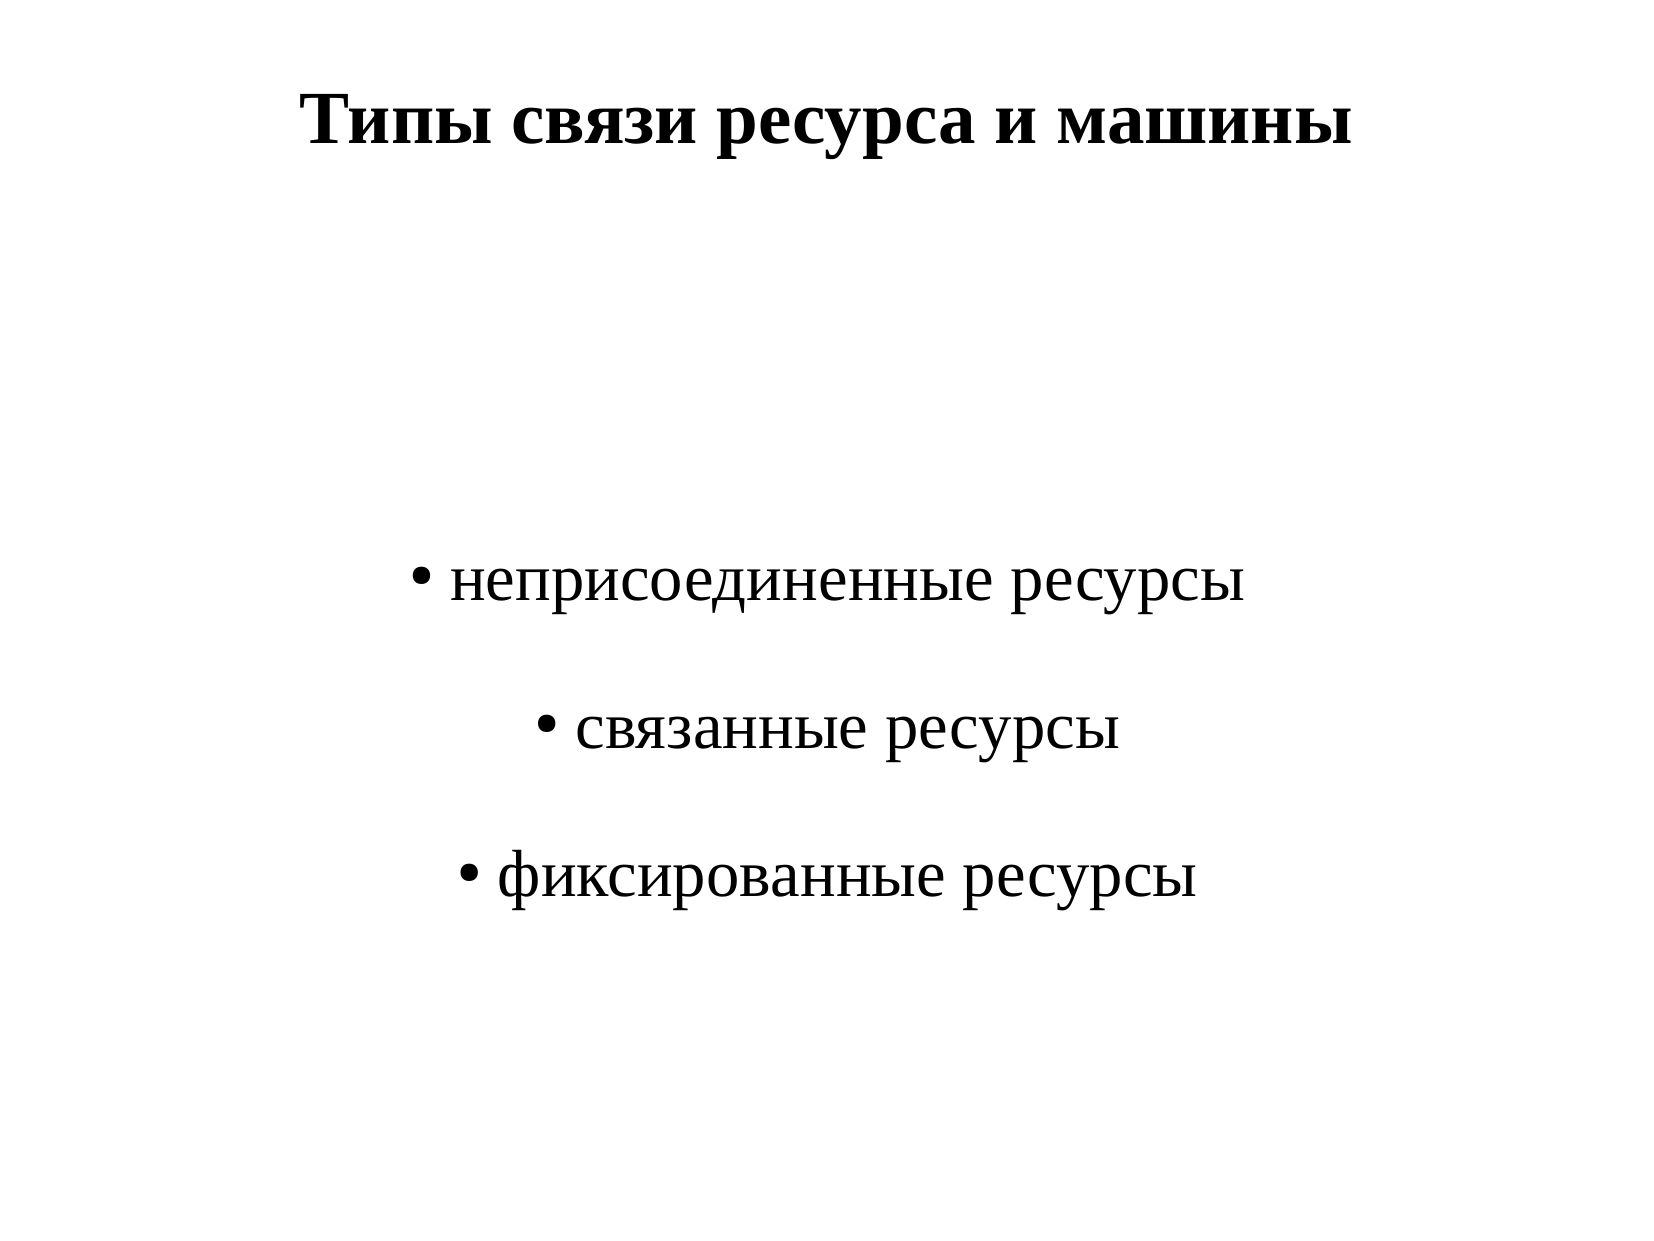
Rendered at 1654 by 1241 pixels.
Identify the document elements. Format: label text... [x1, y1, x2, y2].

subtitle неприсоединенные ресурсы связанные ресурсы фиксированные ресурсы [30, 236, 1626, 1215]
title Типы связи ресурса и машины [30, 27, 1624, 210]
